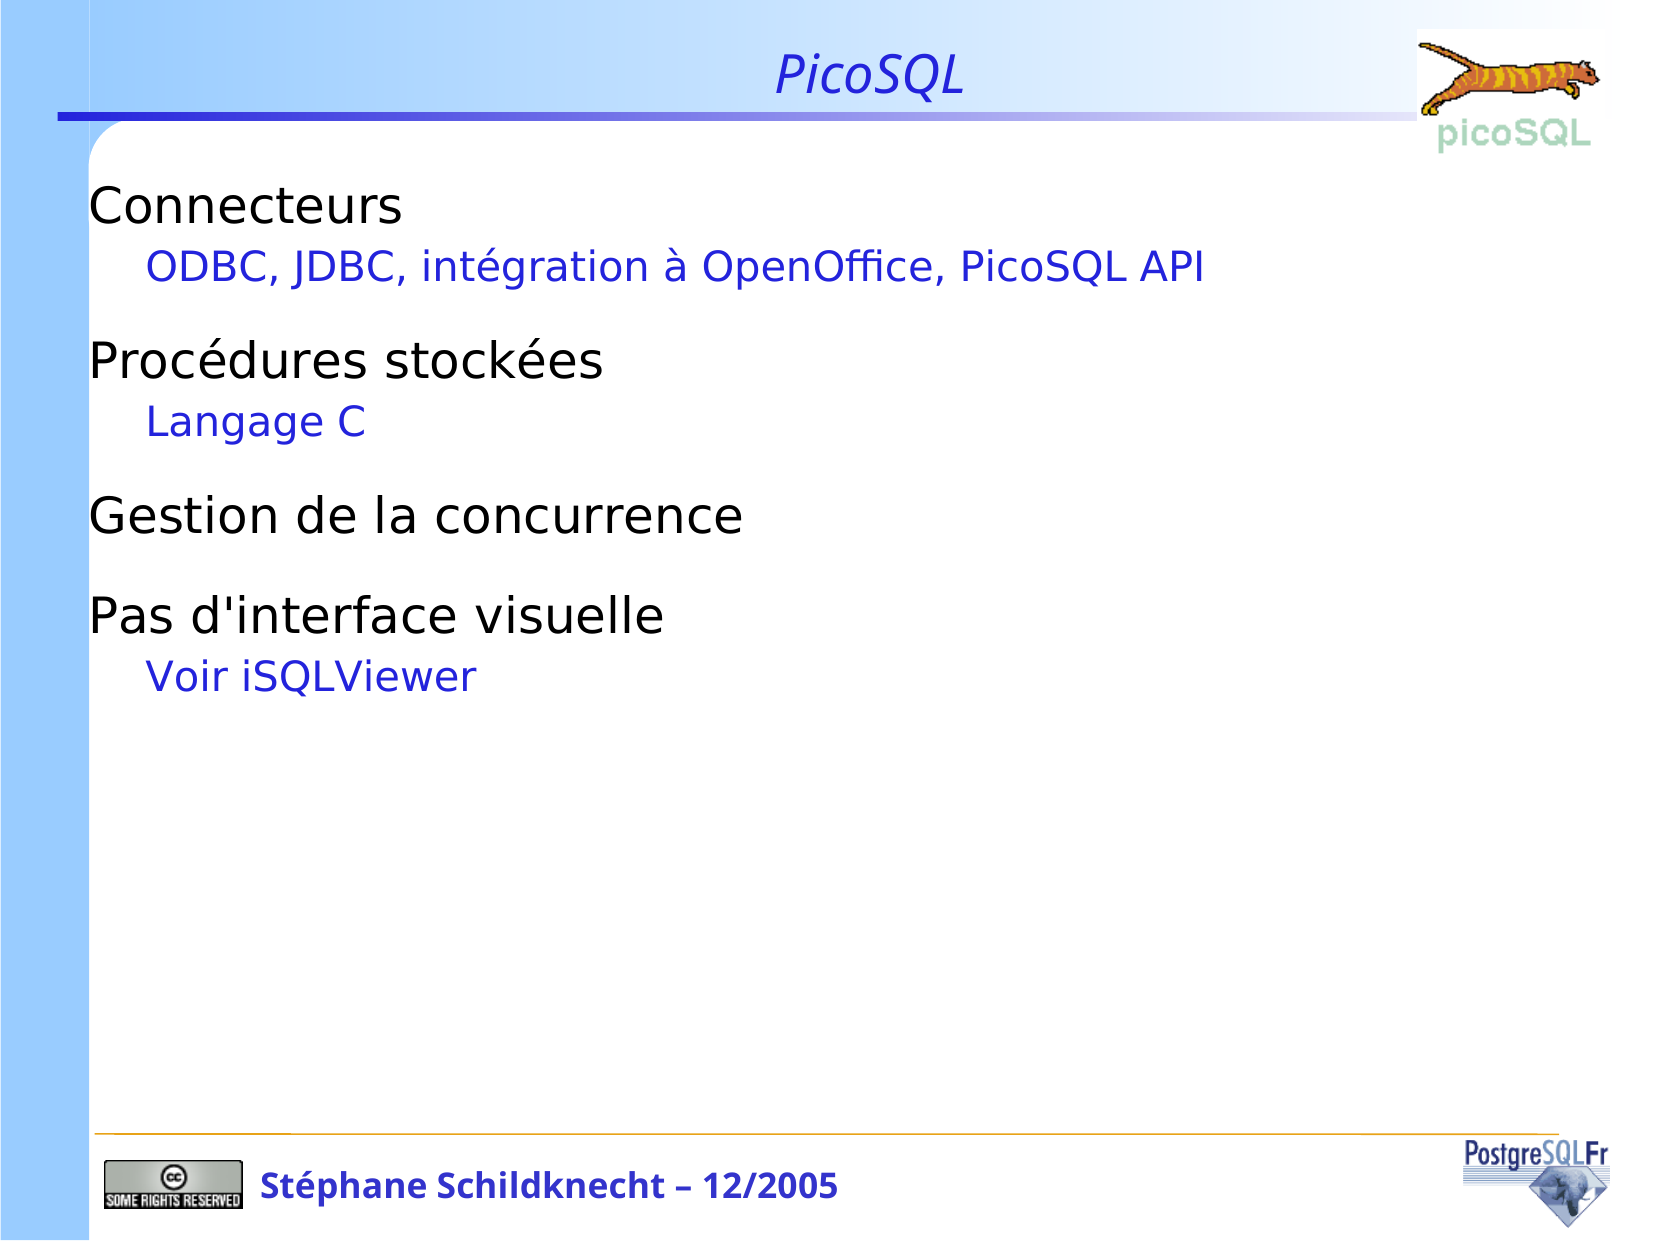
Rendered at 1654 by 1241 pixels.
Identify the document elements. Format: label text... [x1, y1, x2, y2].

title PicoSQL [383, 0, 1359, 147]
picture [104, 1160, 243, 1209]
picture [1417, 29, 1605, 163]
picture [1462, 1139, 1610, 1228]
list Connecteurs ODBC, JDBC, intégration à OpenOffice, PicoSQL API Procédures stockées Langage C Gestion de la concurrence Pas d'interface visuelle Voir iSQLViewer [88, 147, 1547, 1121]
